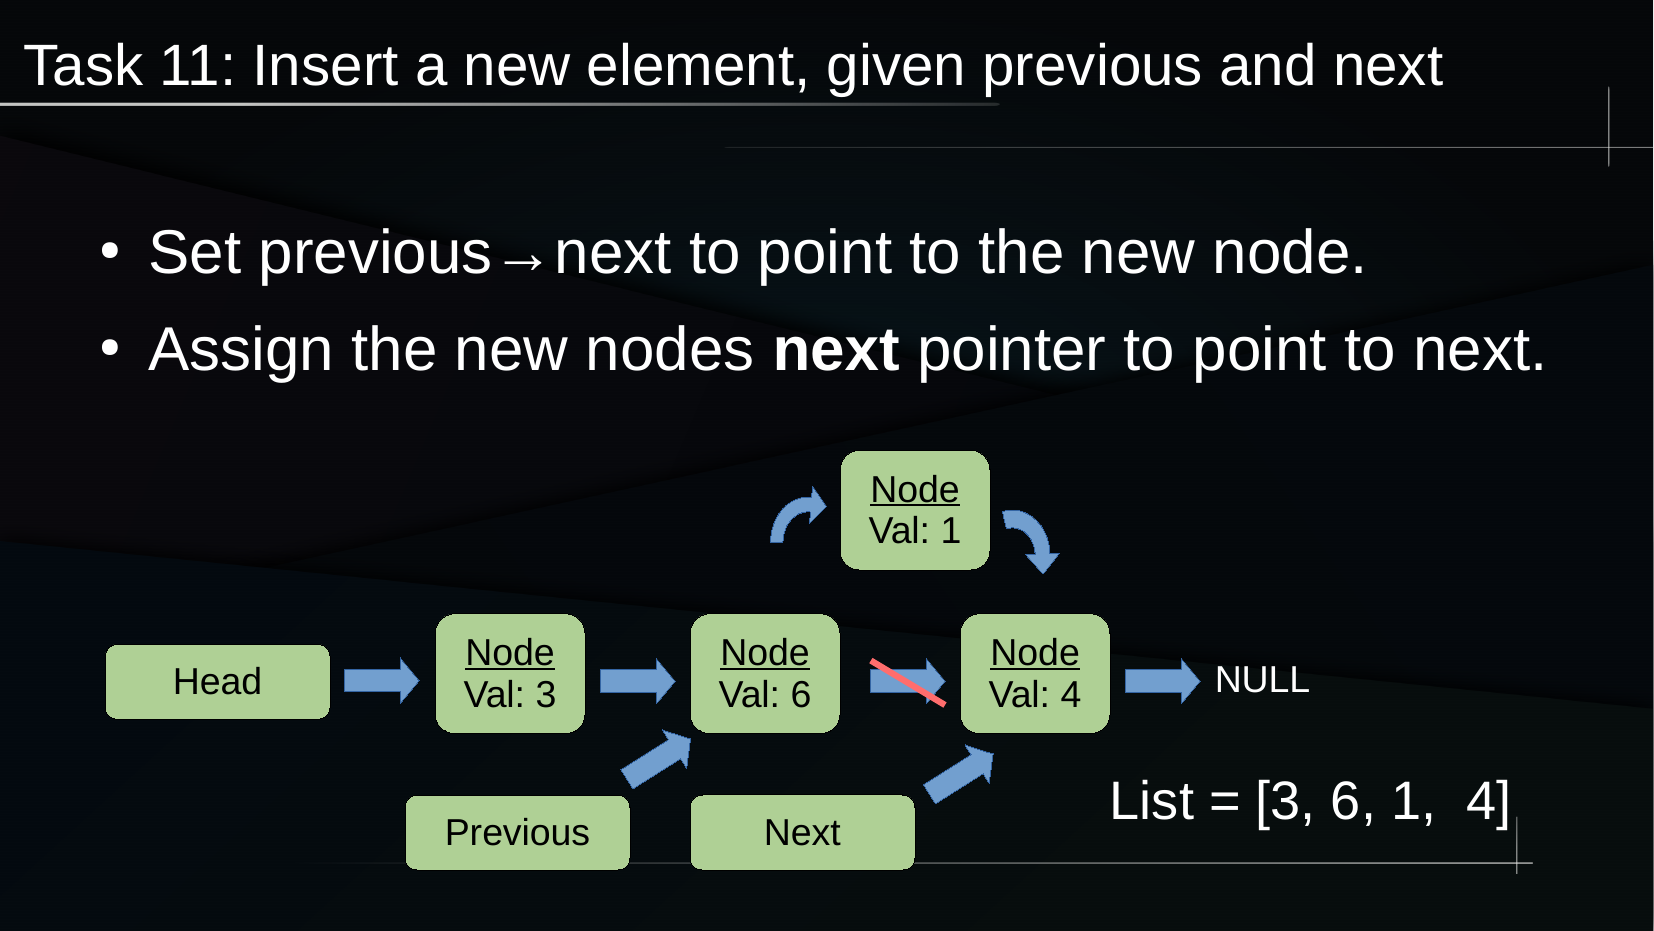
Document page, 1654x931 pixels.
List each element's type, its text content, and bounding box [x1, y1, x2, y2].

picture [0, 0, 1654, 931]
list Set previous→next to point to the new node. Assign the new nodes next pointer to point to next. [82, 217, 1571, 451]
text_box List = [3, 6, 1, 4] [1095, 763, 1576, 900]
text_box [1002, 510, 1060, 574]
text_box Node Val: 4 [960, 613, 1111, 734]
text_box Previous [405, 795, 631, 871]
text_box [770, 486, 827, 543]
text_box [923, 744, 994, 804]
text_box Next [690, 794, 916, 871]
text_box [870, 669, 917, 693]
text_box Node Val: 3 [435, 613, 586, 734]
text_box Head [105, 644, 331, 720]
text_box Node Val: 1 [840, 450, 991, 571]
text_box Node Val: 6 [690, 613, 841, 734]
text_box [893, 658, 946, 694]
text_box [620, 729, 691, 789]
text_box [600, 658, 676, 704]
text_box NULL [1200, 643, 1351, 716]
text_box [1125, 658, 1200, 704]
title Task 11: Insert a new element, given previous and next [23, 11, 1589, 119]
text_box [344, 657, 420, 704]
